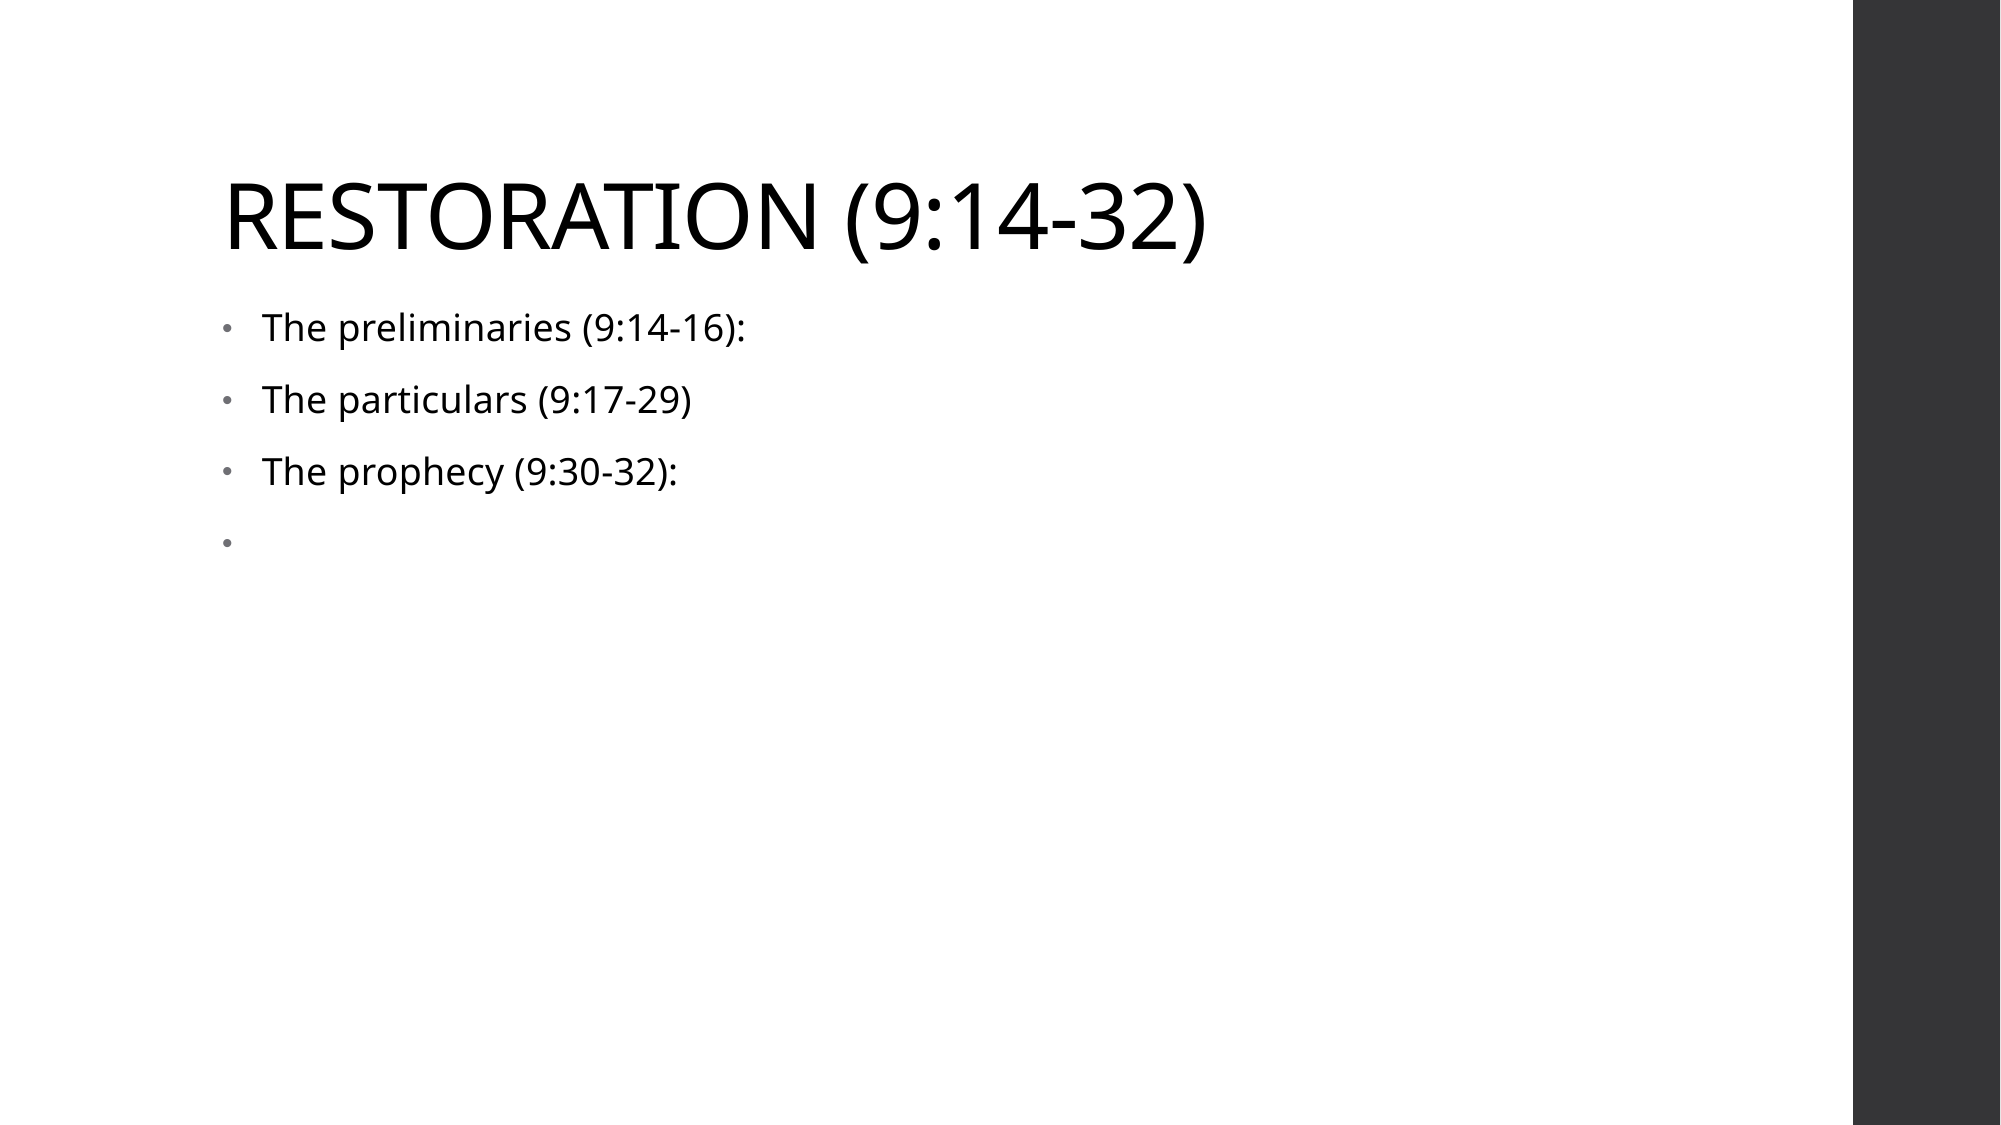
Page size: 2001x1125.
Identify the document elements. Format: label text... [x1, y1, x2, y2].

title RESTORATION (9:14-32) [206, 60, 1797, 278]
list The preliminaries (9:14-16): The particulars (9:17-29) The prophecy (9:30-32): [206, 299, 1617, 1014]
